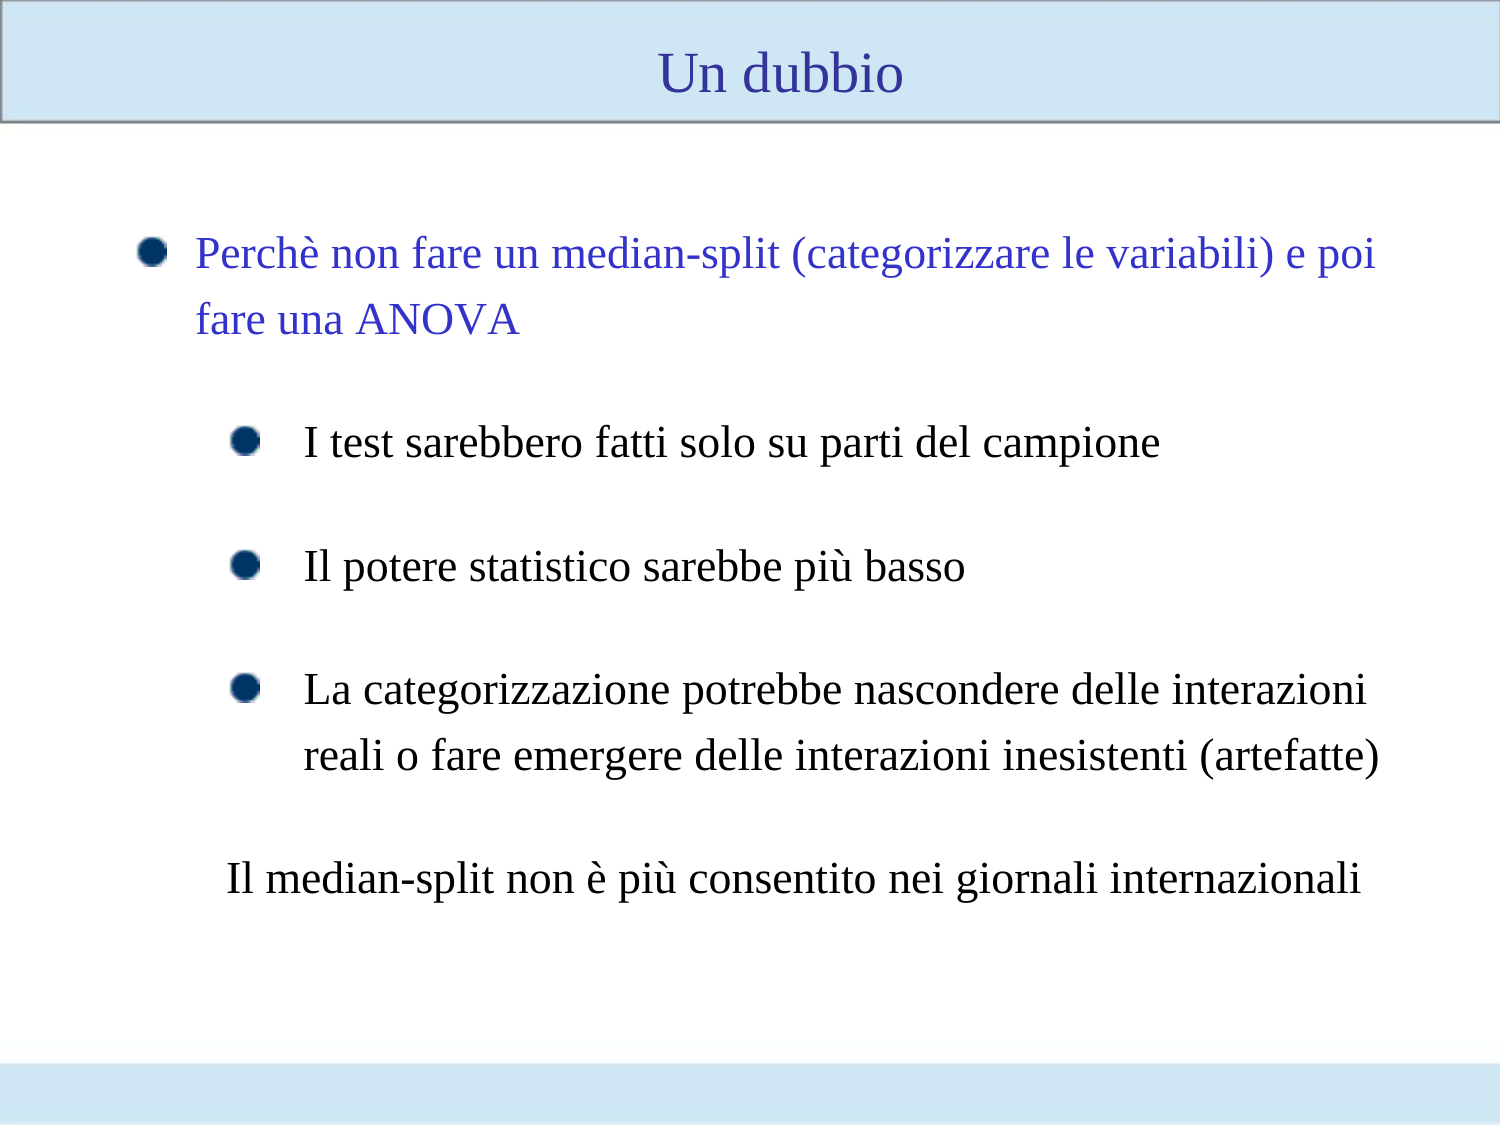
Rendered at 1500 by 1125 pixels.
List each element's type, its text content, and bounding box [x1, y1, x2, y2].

text_box Perchè non fare un median-split (categorizzare le variabili) e poi fare una ANOVA I test sarebbero fatti solo su parti del campione Il potere statistico sarebbe più basso La categorizzazione potrebbe nascondere delle interazioni reali o fare emergere delle interazioni inesistenti (artefatte) Il median-split non è più consentito nei giornali internazionali [119, 204, 1420, 911]
title Un dubbio [249, 21, 1313, 117]
picture [0, 0, 1500, 1125]
